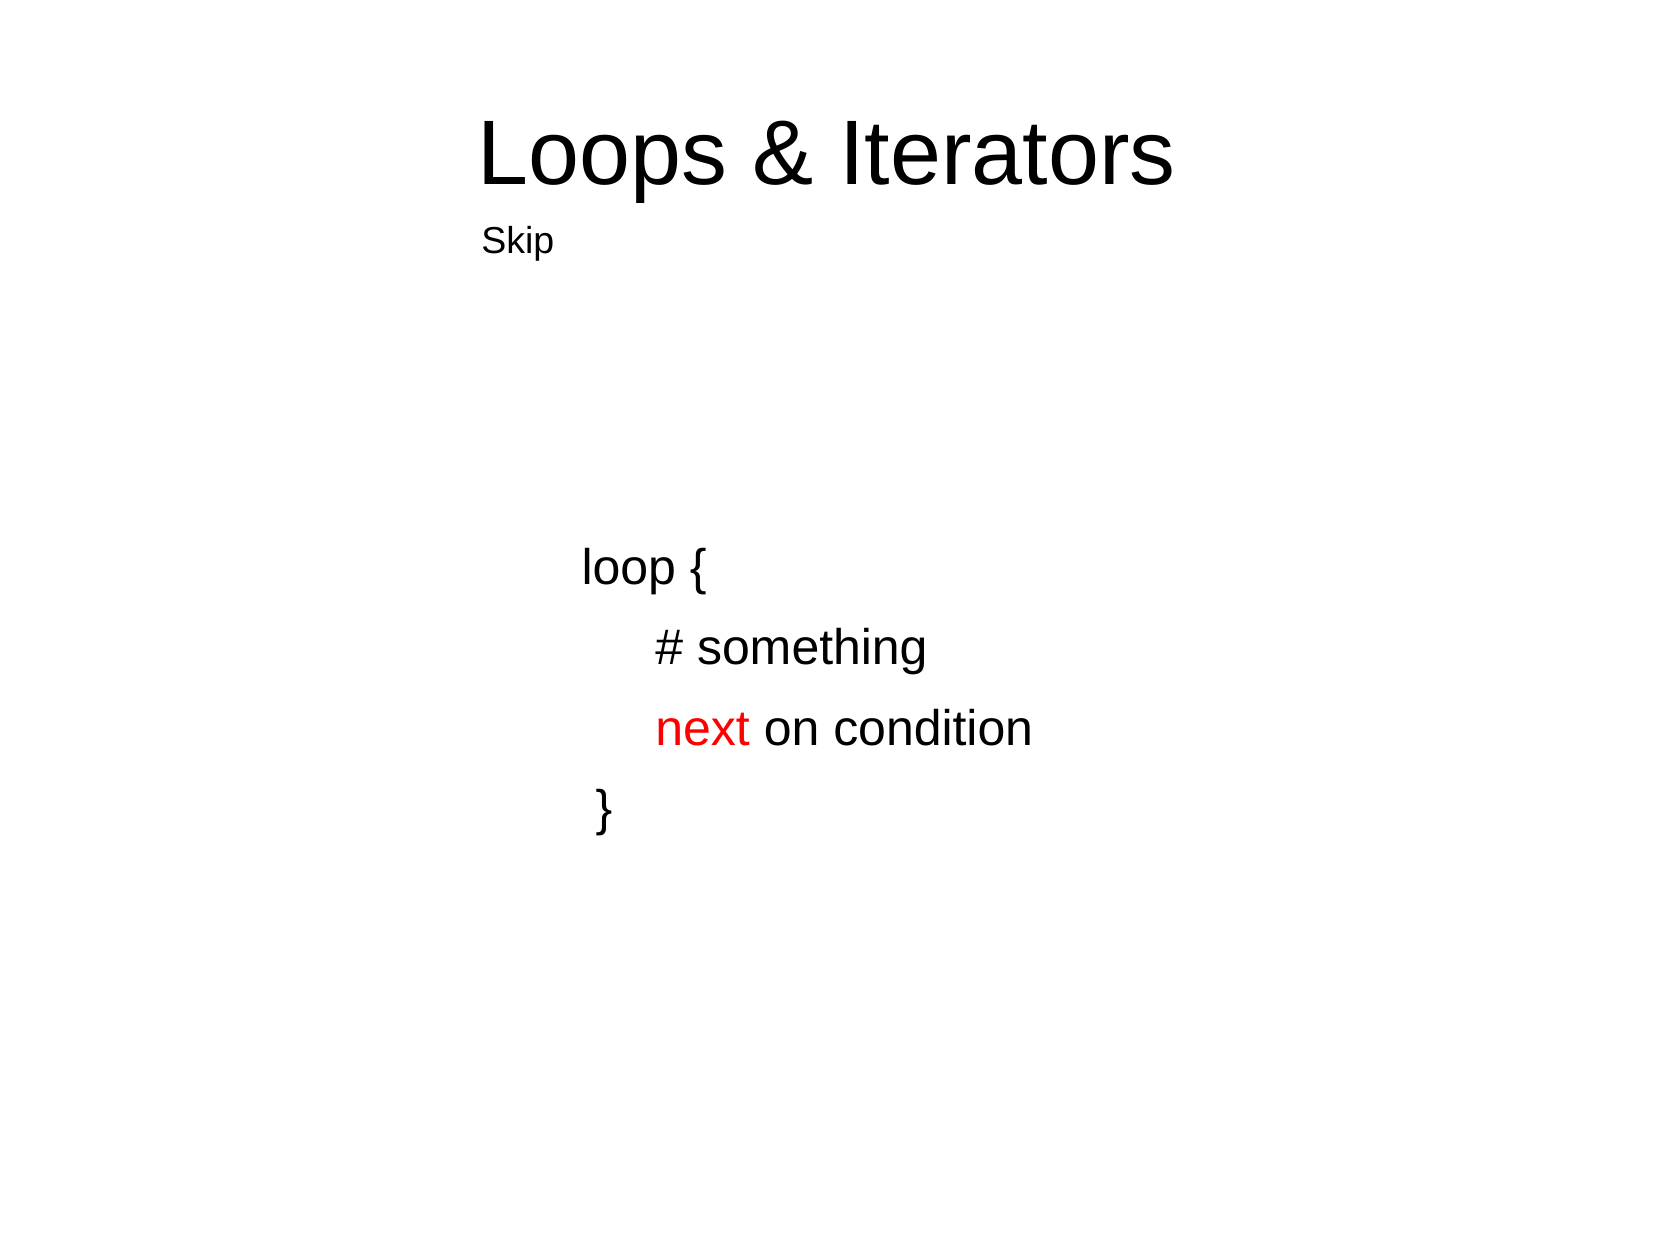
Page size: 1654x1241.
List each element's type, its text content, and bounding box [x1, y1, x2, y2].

text_box loop { # something next on condition } [566, 531, 1099, 900]
title Loops & Iterators [82, 49, 1571, 257]
text_box Skip [466, 212, 821, 284]
